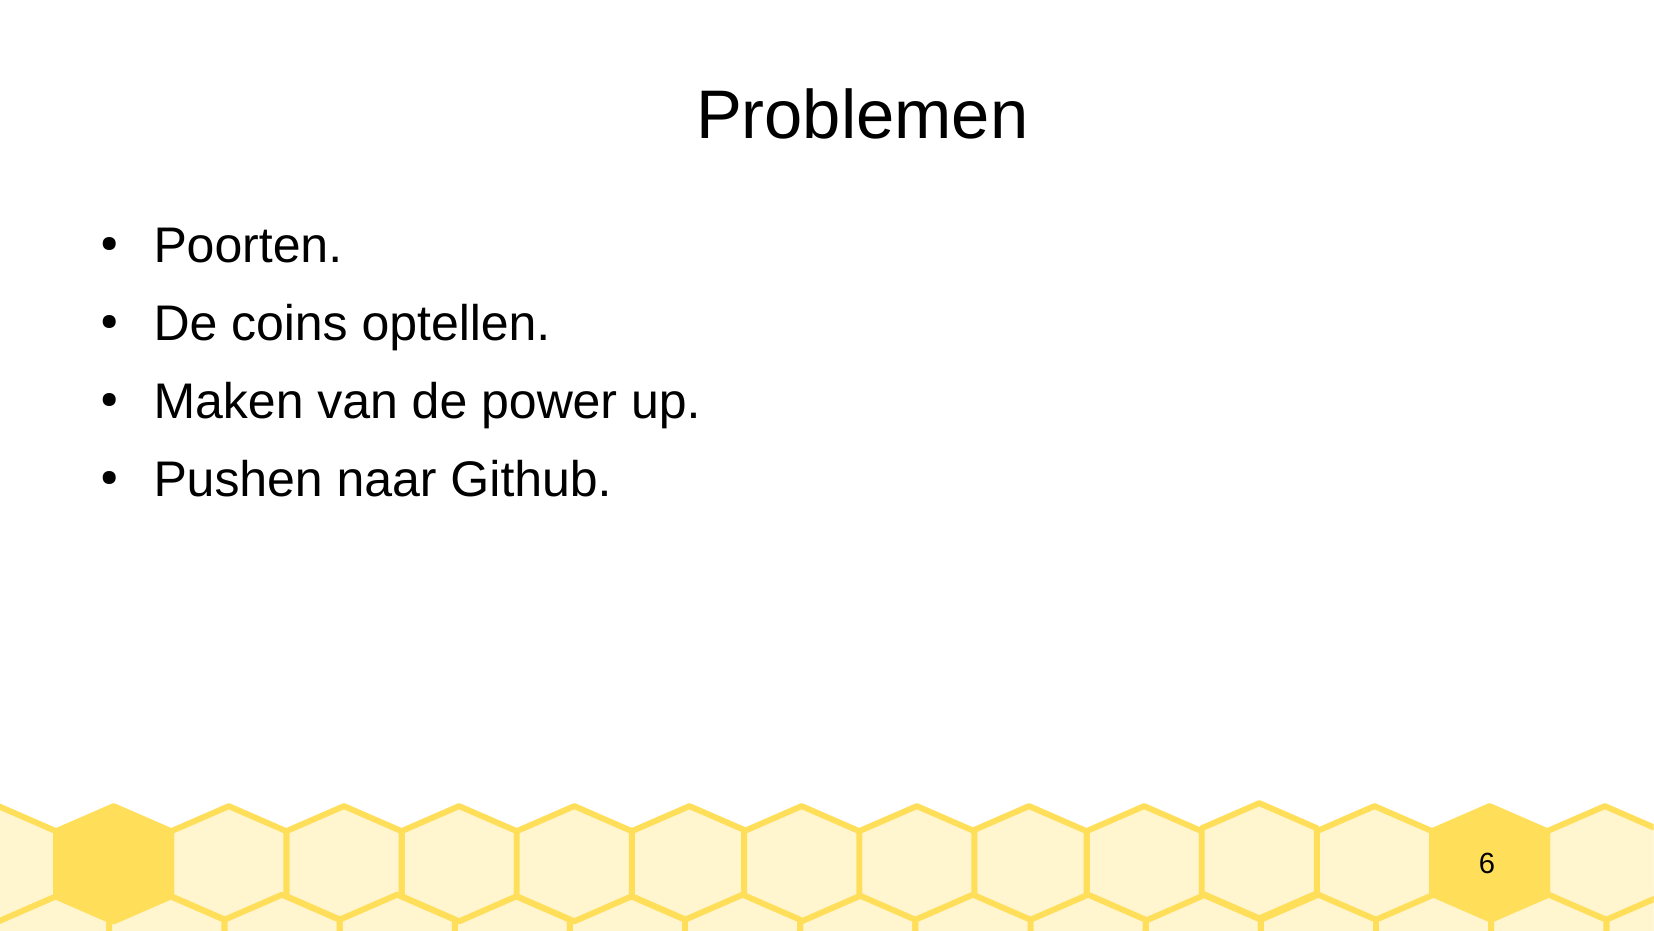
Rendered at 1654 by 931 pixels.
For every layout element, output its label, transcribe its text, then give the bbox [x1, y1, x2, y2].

title Problemen [82, 37, 1571, 193]
list Poorten. De coins optellen. Maken van de power up. Pushen naar Github. [82, 217, 1571, 758]
